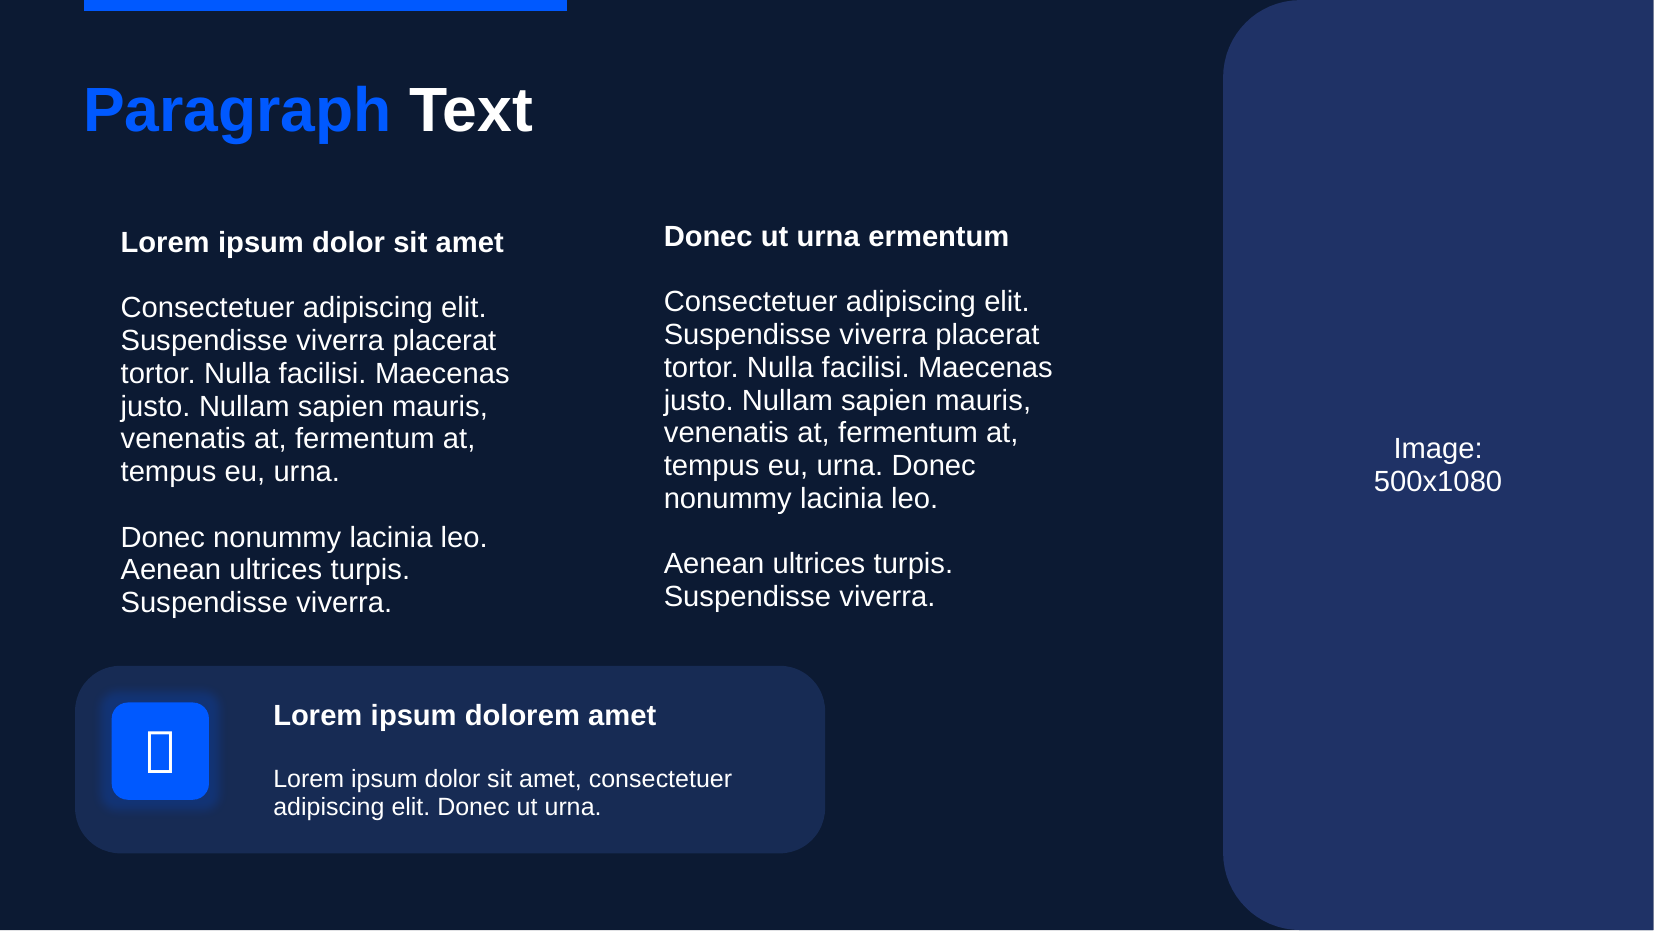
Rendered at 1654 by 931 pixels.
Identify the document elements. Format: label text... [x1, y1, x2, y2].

text_box Donec ut urna ermentum Consectetuer adipiscing elit. Suspendisse viverra placerat tortor. Nulla facilisi. Maecenas justo. Nullam sapien mauris, venenatis at, fermentum at, tempus eu, urna. Donec nonummy lacinia leo. Aenean ultrices turpis. Suspendisse viverra. [628, 219, 1106, 638]
text_box Lorem ipsum dolorem amet Lorem ipsum dolor sit amet, consectetuer adipiscing elit. Donec ut urna. [237, 698, 788, 821]
text_box  [111, 702, 209, 800]
text_box [75, 665, 826, 854]
text_box Image: 500x1080 [1223, 0, 1654, 931]
text_box Lorem ipsum dolor sit amet Consectetuer adipiscing elit. Suspendisse viverra placerat tortor. Nulla facilisi. Maecenas justo. Nullam sapien mauris, venenatis at, fermentum at, tempus eu, urna. Donec nonummy lacinia leo. Aenean ultrices turpis. Suspendisse viverra. [85, 225, 563, 638]
title Paragraph Text [83, 75, 1570, 188]
